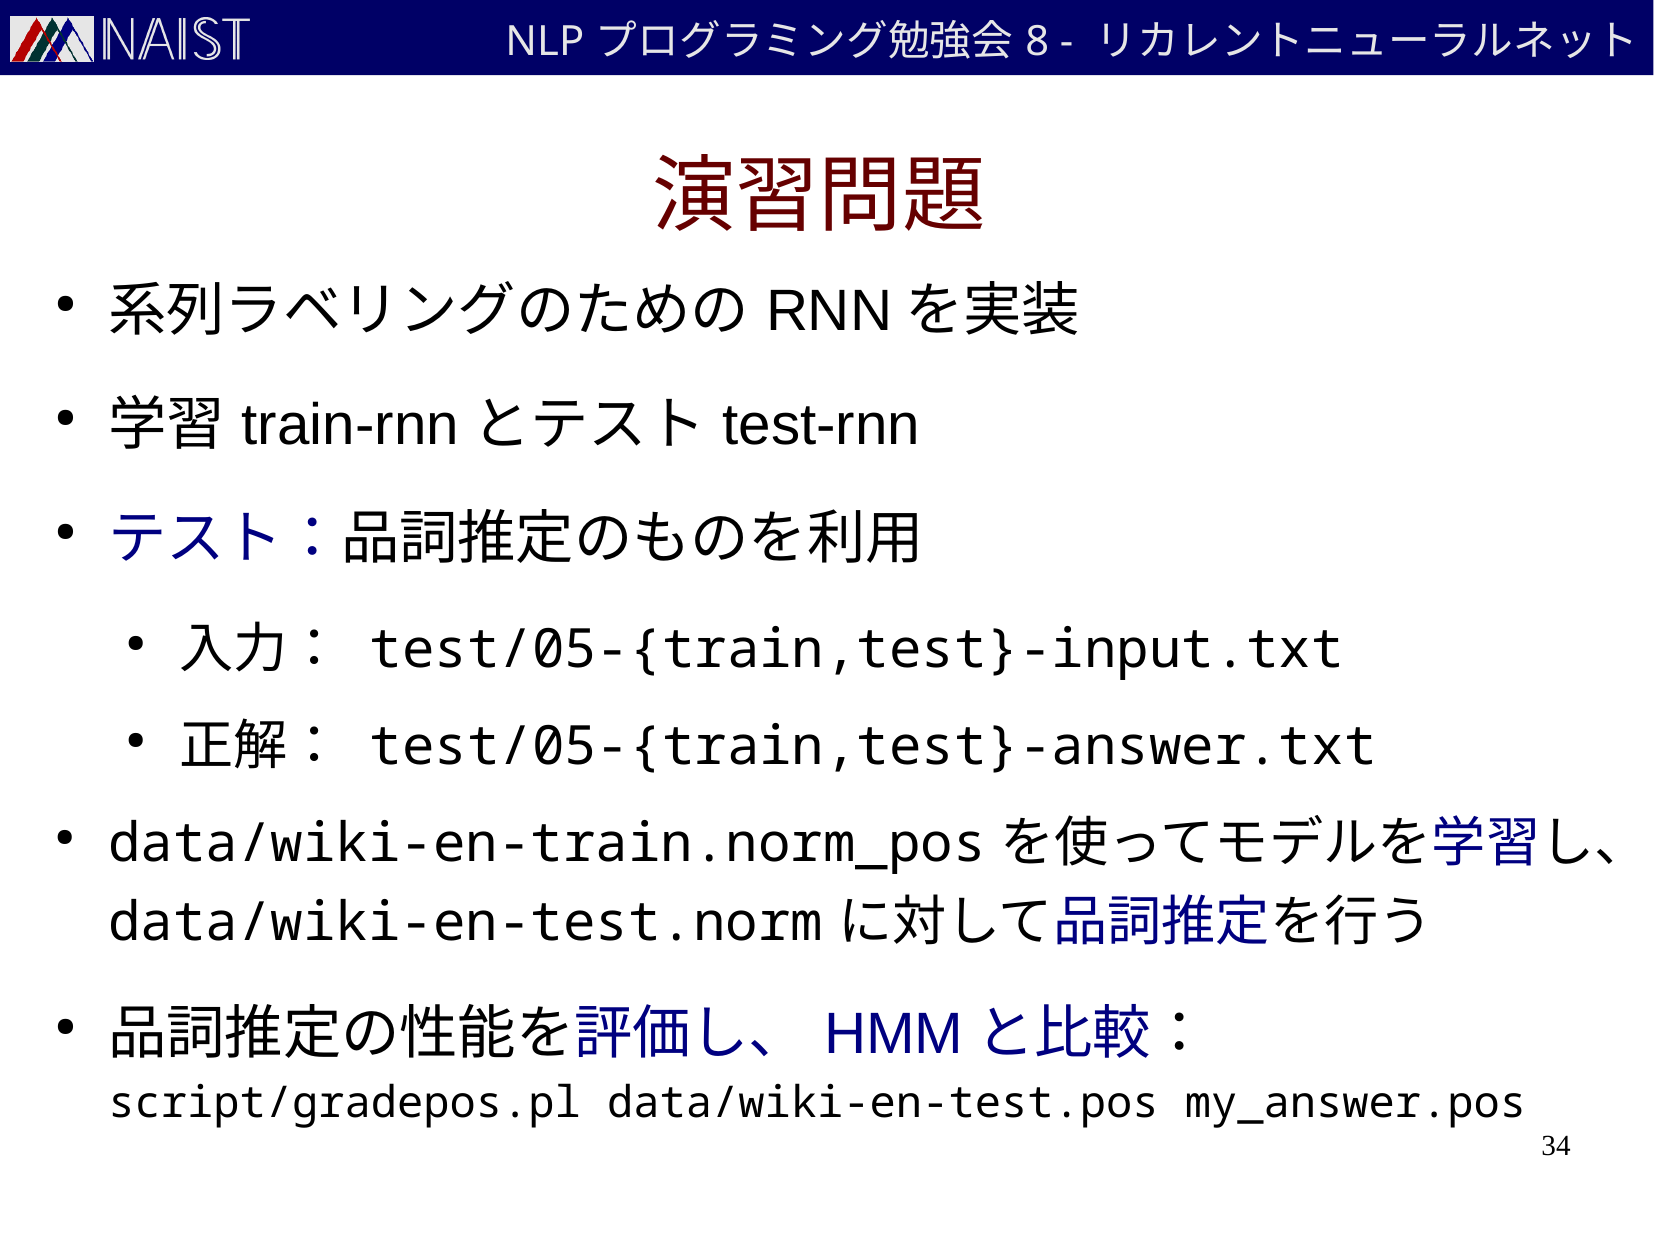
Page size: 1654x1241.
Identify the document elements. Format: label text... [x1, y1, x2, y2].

list 系列ラベリングのためのRNNを実装 学習train-rnnとテストtest-rnn テスト：品詞推定のものを利用 入力： test/05-{train,test}-input.txt 正解： test/05-{train,test}-answer.txt data/wiki-en-train.norm_posを使ってモデルを学習し、data/wiki-en-test.normに対して品詞推定を行う 品詞推定の性能を評価し、HMMと比較： script/gradepos.pl data/wiki-en-test.pos my_answer.pos [37, 263, 1654, 1026]
picture [10, 16, 94, 62]
title 演習問題 [75, 92, 1564, 263]
picture [102, 17, 251, 60]
